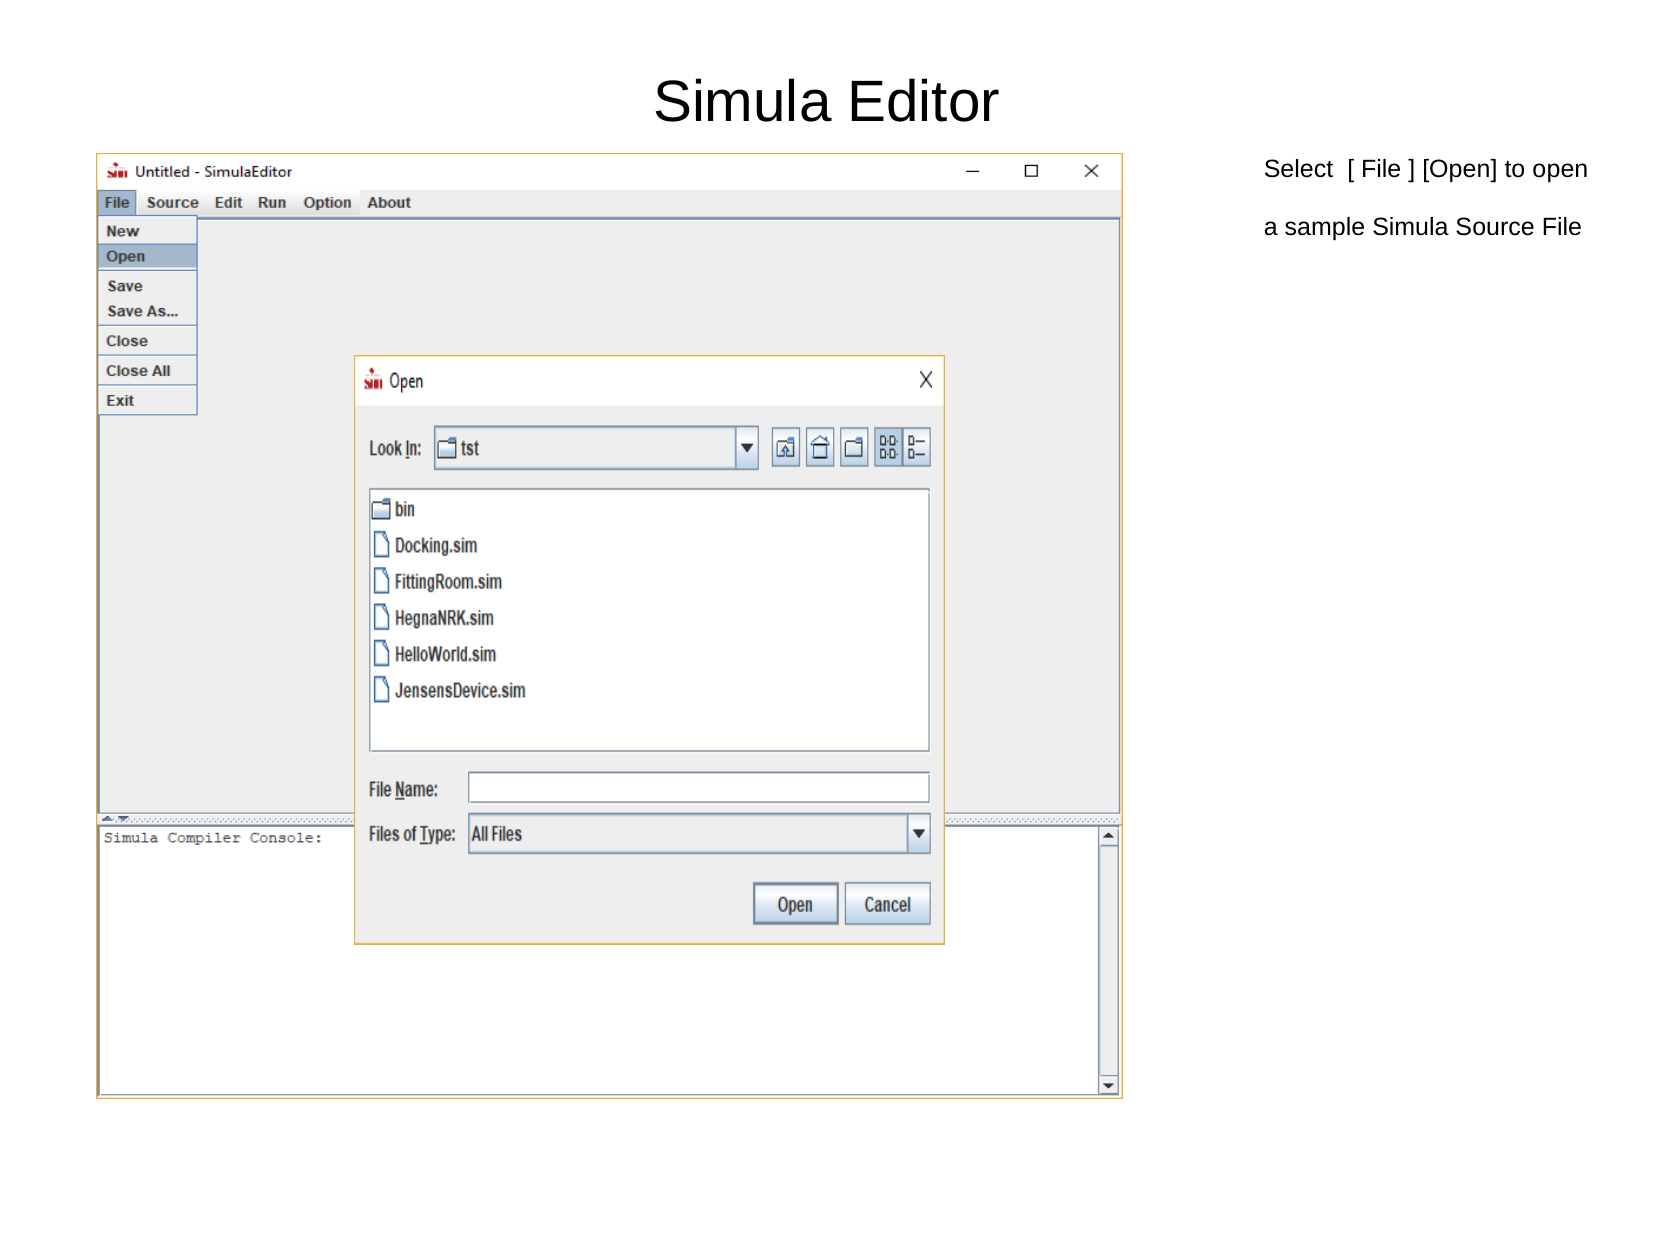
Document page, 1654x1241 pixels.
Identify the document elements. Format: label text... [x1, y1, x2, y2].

picture [96, 153, 1123, 1099]
title Simula Editor [82, 49, 1571, 154]
list Select [ File ] [Open] to open a sample Simula Source File [1192, 155, 1654, 1052]
